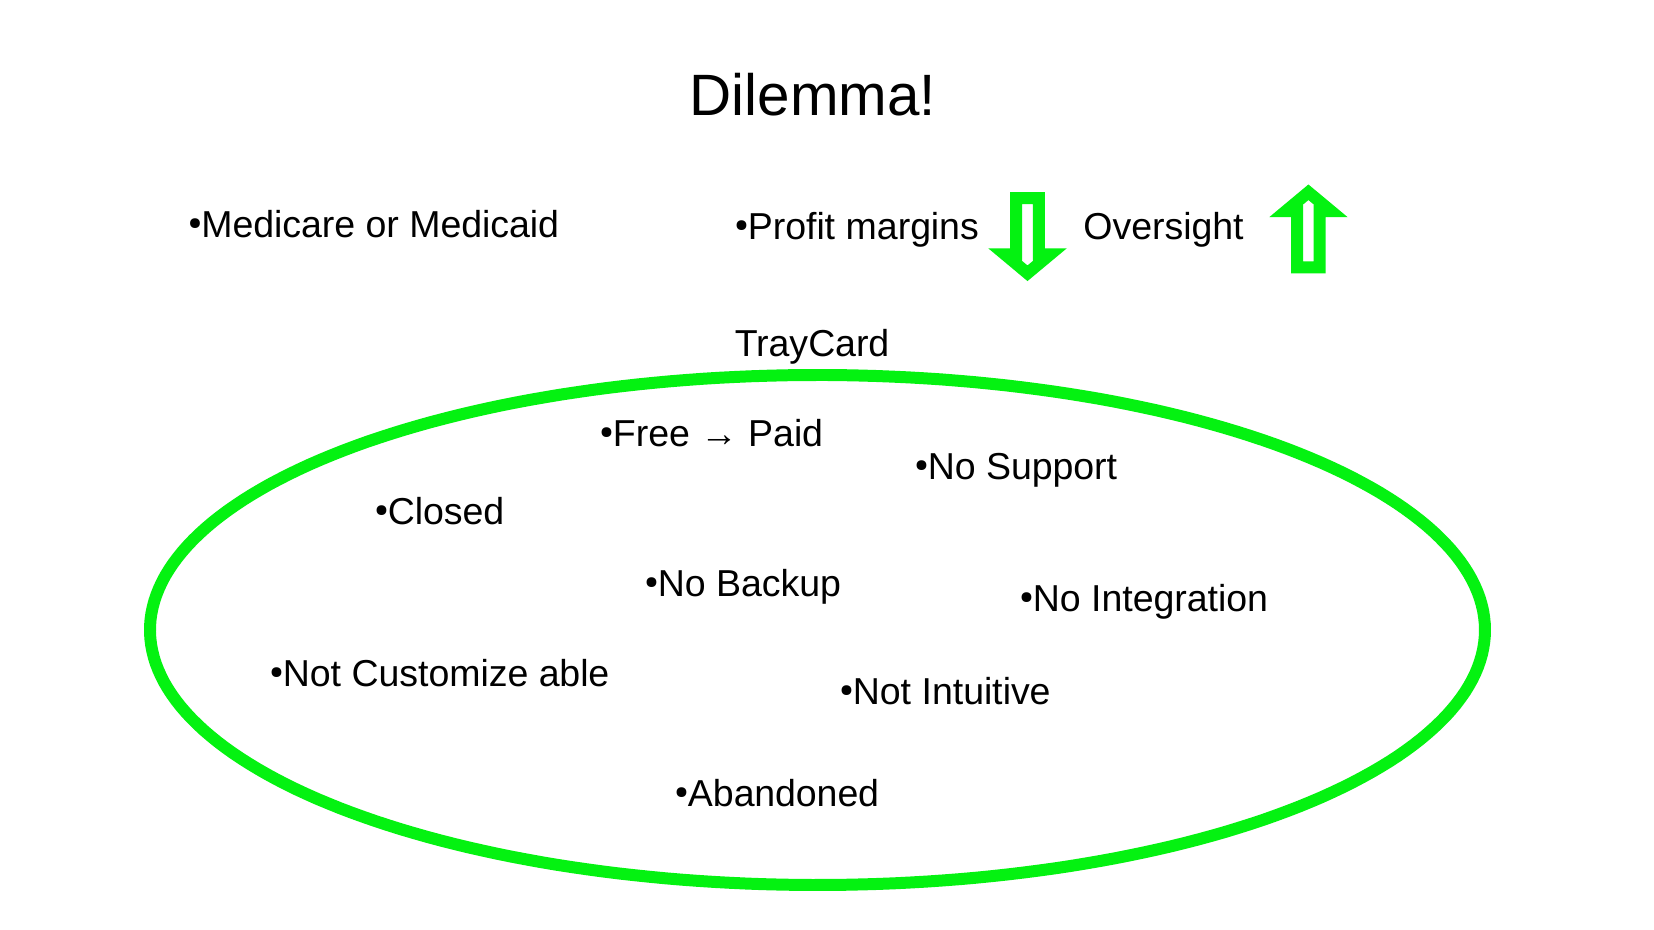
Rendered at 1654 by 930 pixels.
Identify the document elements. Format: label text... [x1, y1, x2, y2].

text_box Free → Paid [585, 405, 886, 466]
text_box Not Customize able [255, 645, 661, 706]
text_box No Support [900, 438, 1201, 496]
text_box No Backup [630, 555, 931, 612]
text_box Profit margins Oversight [1326, 198, 1426, 256]
text_box Profit margins Oversight [720, 198, 1010, 256]
text_box Profit margins Oversight [1045, 198, 1291, 256]
text_box Profit margins Oversight [1304, 201, 1313, 256]
text_box Abandoned [660, 765, 961, 826]
text_box TrayCard [720, 315, 946, 372]
text_box Medicare or Medicaid [173, 196, 684, 254]
text_box Dilemma! [675, 55, 976, 136]
text_box Not Intuitive [825, 663, 1096, 721]
text_box No Integration [1005, 570, 1336, 631]
text_box Closed [360, 483, 571, 541]
